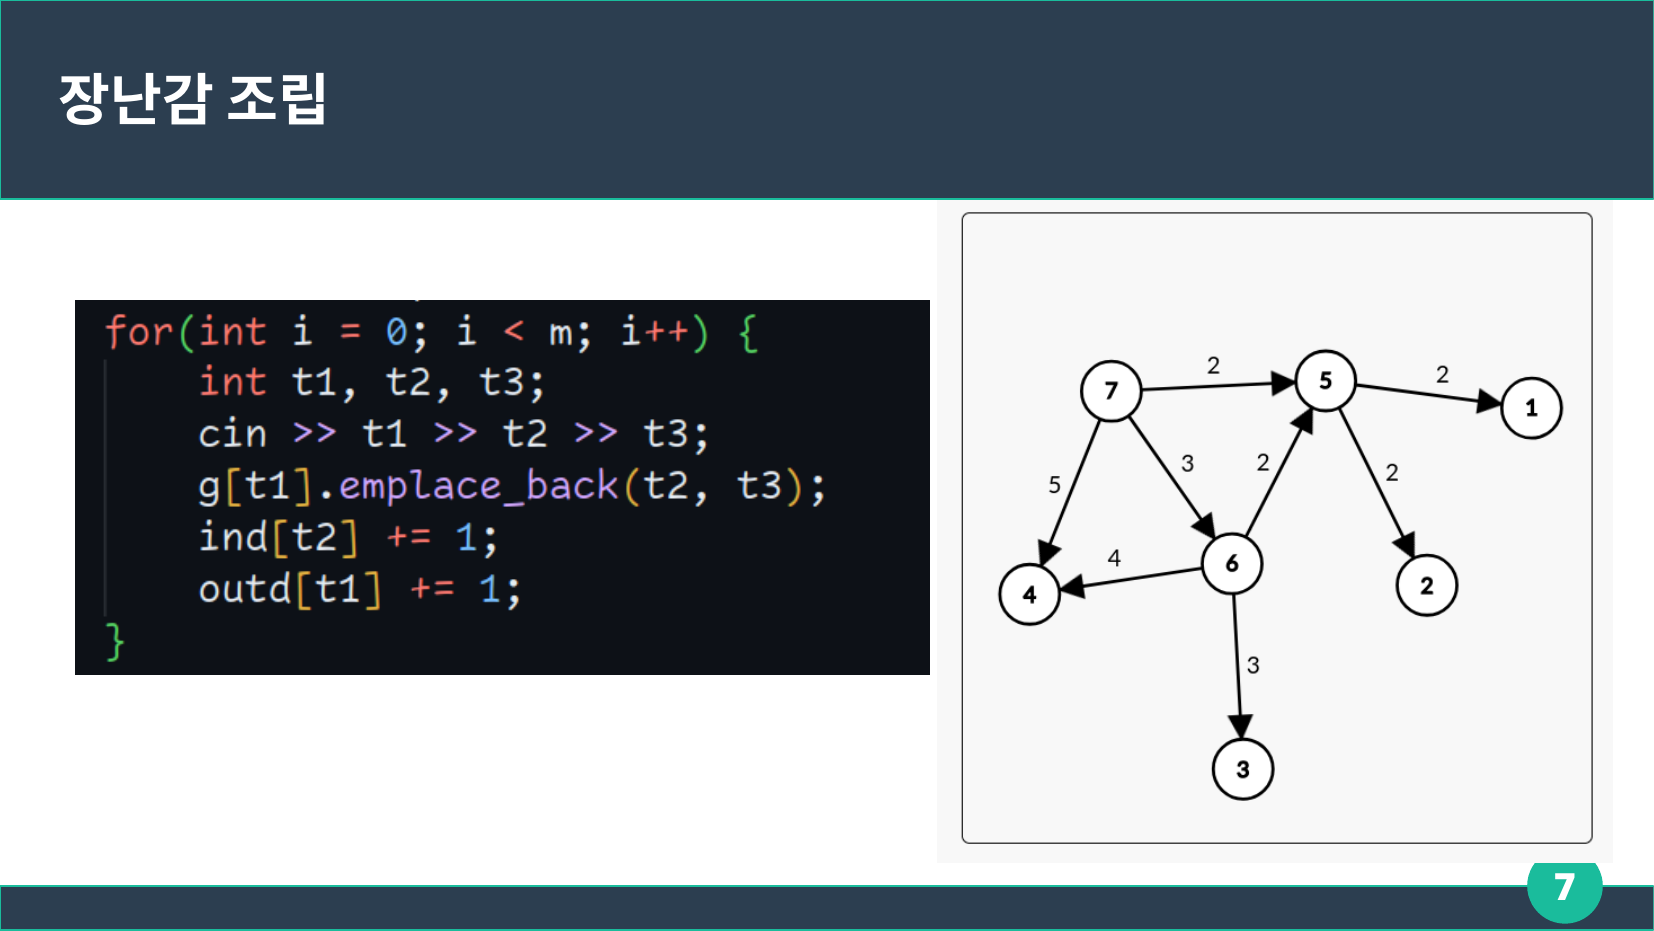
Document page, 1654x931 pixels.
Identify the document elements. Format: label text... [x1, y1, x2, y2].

picture [75, 300, 930, 676]
title 장난감 조립 [59, 37, 1595, 156]
picture [937, 200, 1613, 863]
